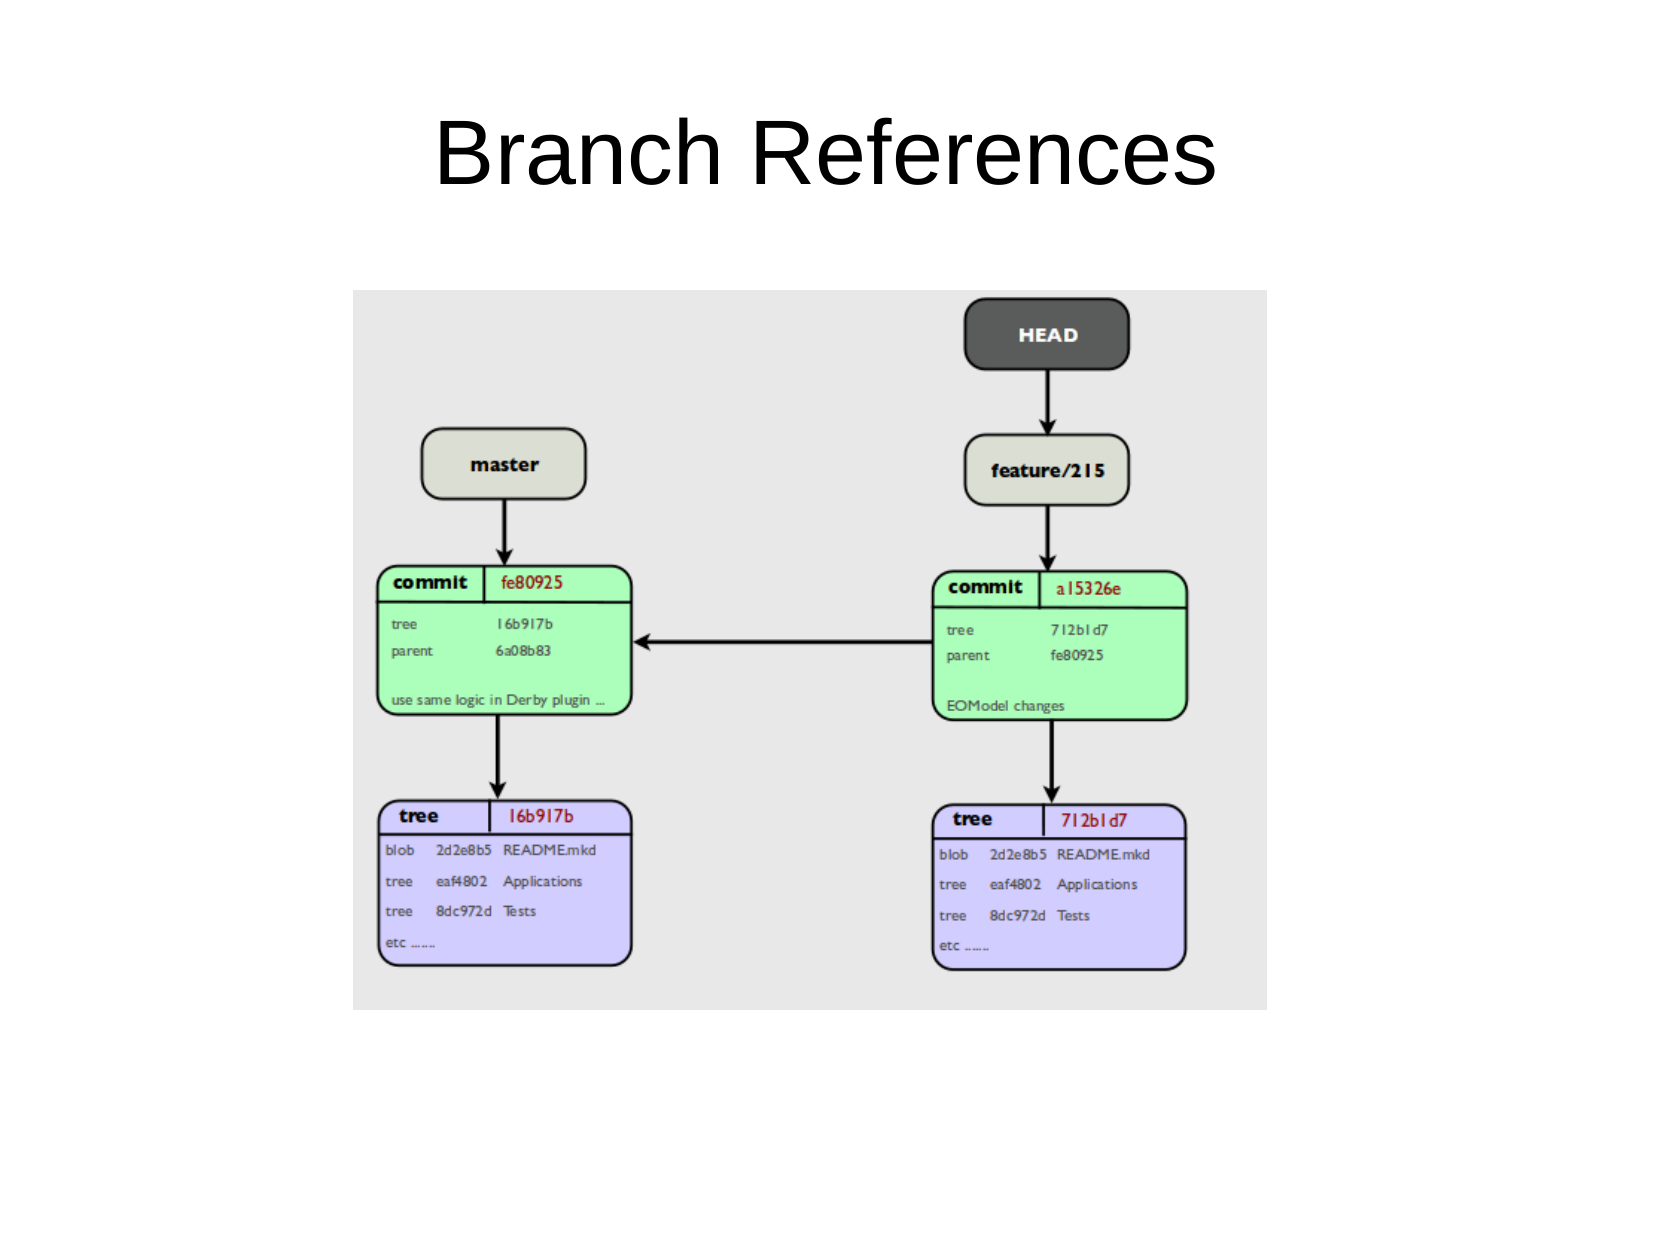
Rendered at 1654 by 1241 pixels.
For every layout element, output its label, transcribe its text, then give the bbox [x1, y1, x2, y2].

title Branch References [82, 49, 1571, 257]
picture [353, 290, 1267, 1010]
